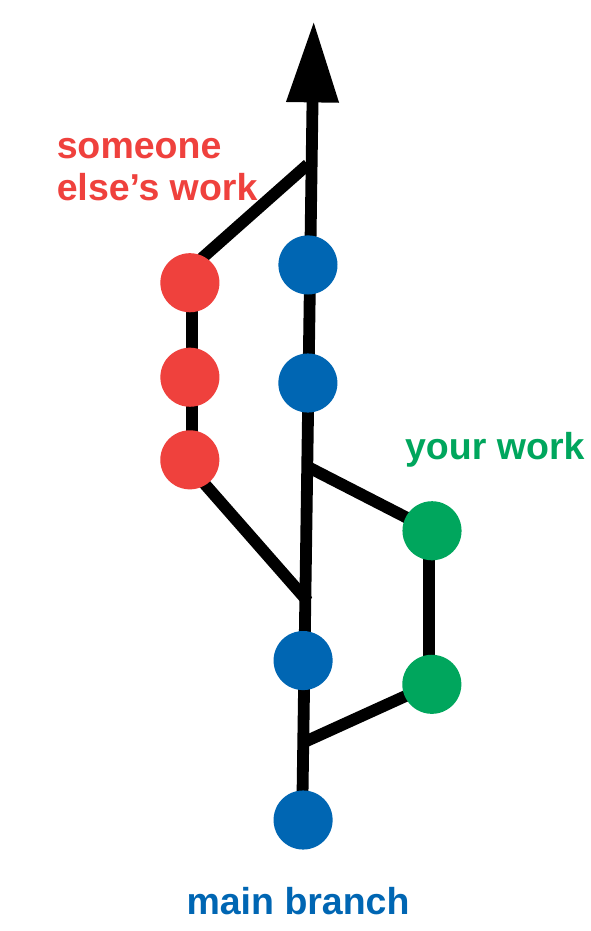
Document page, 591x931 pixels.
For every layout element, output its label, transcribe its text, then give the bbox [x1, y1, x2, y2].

text_box [273, 631, 333, 691]
text_box [160, 430, 220, 490]
text_box [278, 235, 338, 295]
text_box [160, 347, 220, 407]
text_box your work [390, 418, 591, 476]
text_box main branch [171, 873, 432, 930]
text_box [402, 654, 462, 714]
text_box [160, 253, 220, 313]
text_box someone else’s work [42, 117, 302, 216]
text_box [273, 790, 333, 850]
text_box [278, 353, 338, 413]
text_box [402, 501, 462, 561]
